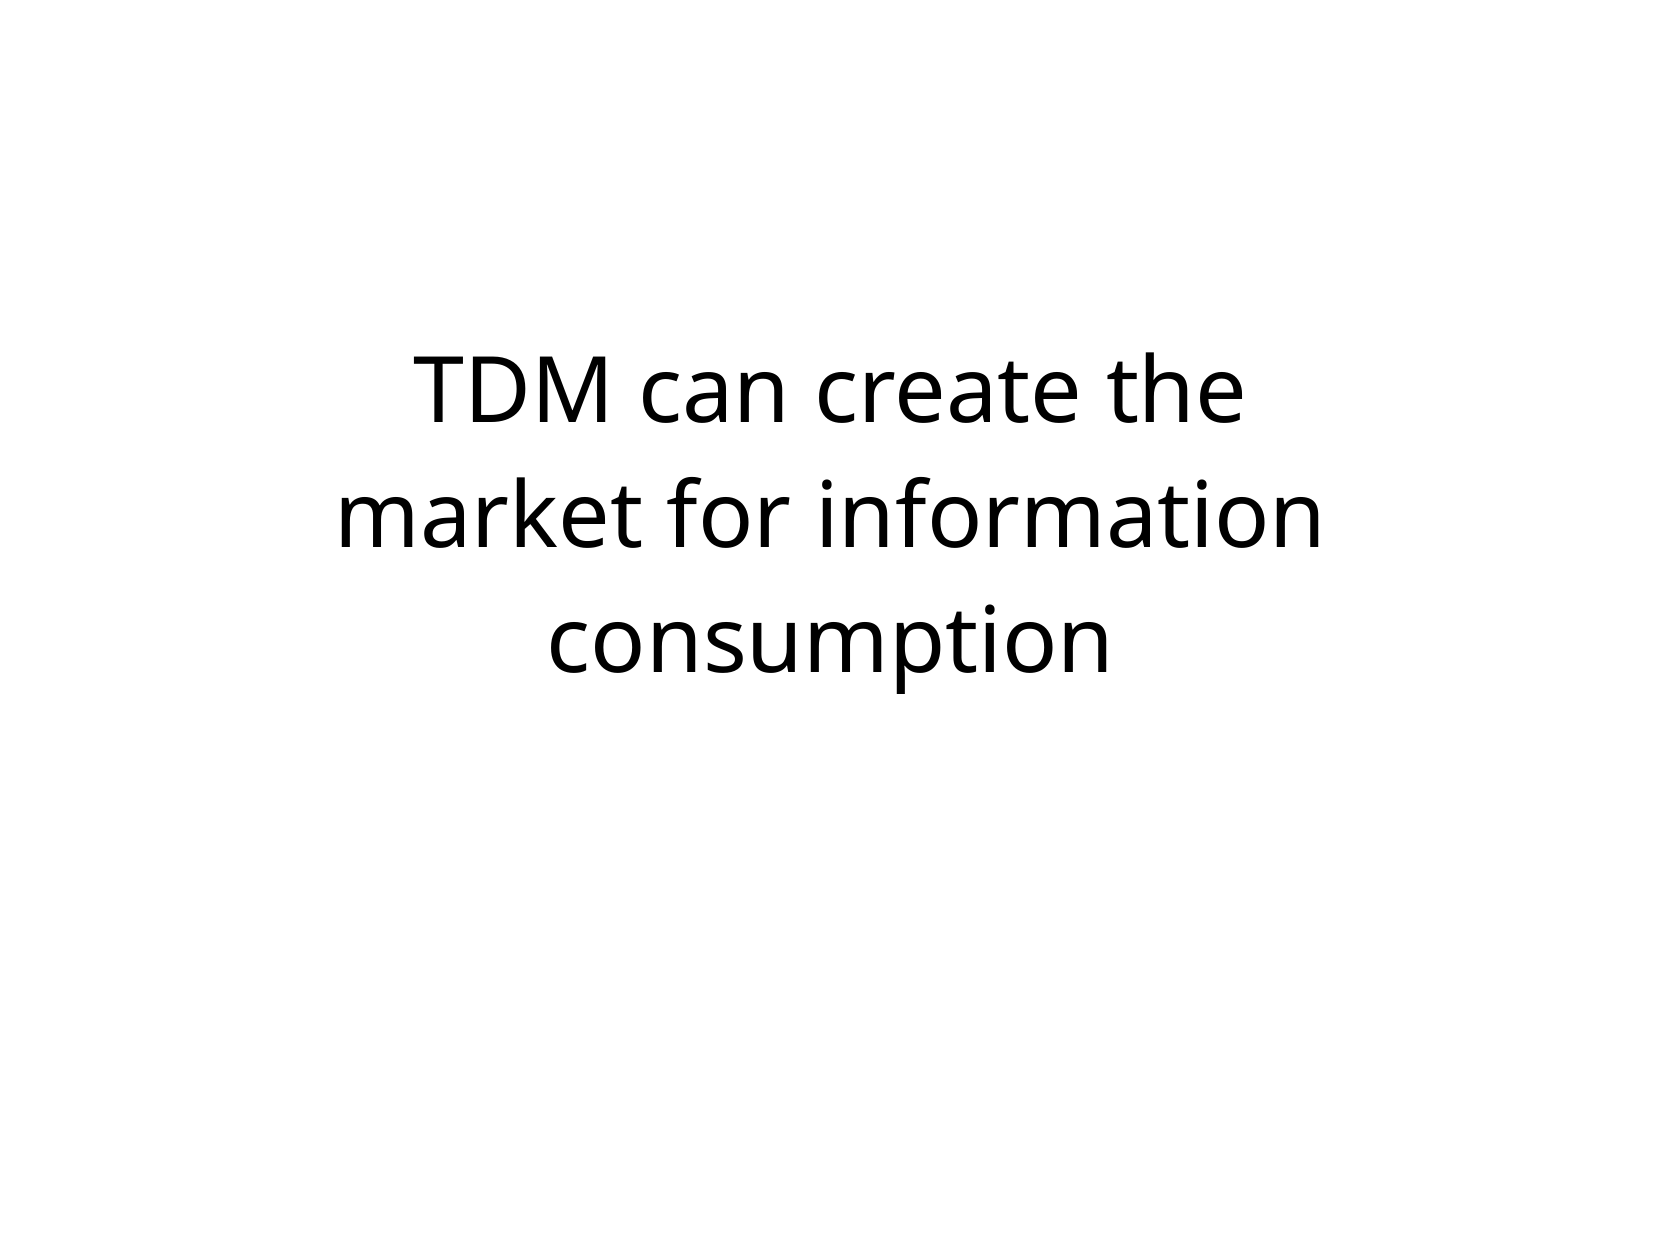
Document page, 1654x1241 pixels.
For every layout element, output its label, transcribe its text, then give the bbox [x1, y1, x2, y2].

title TDM can create the market for information consumption [86, 345, 1576, 678]
